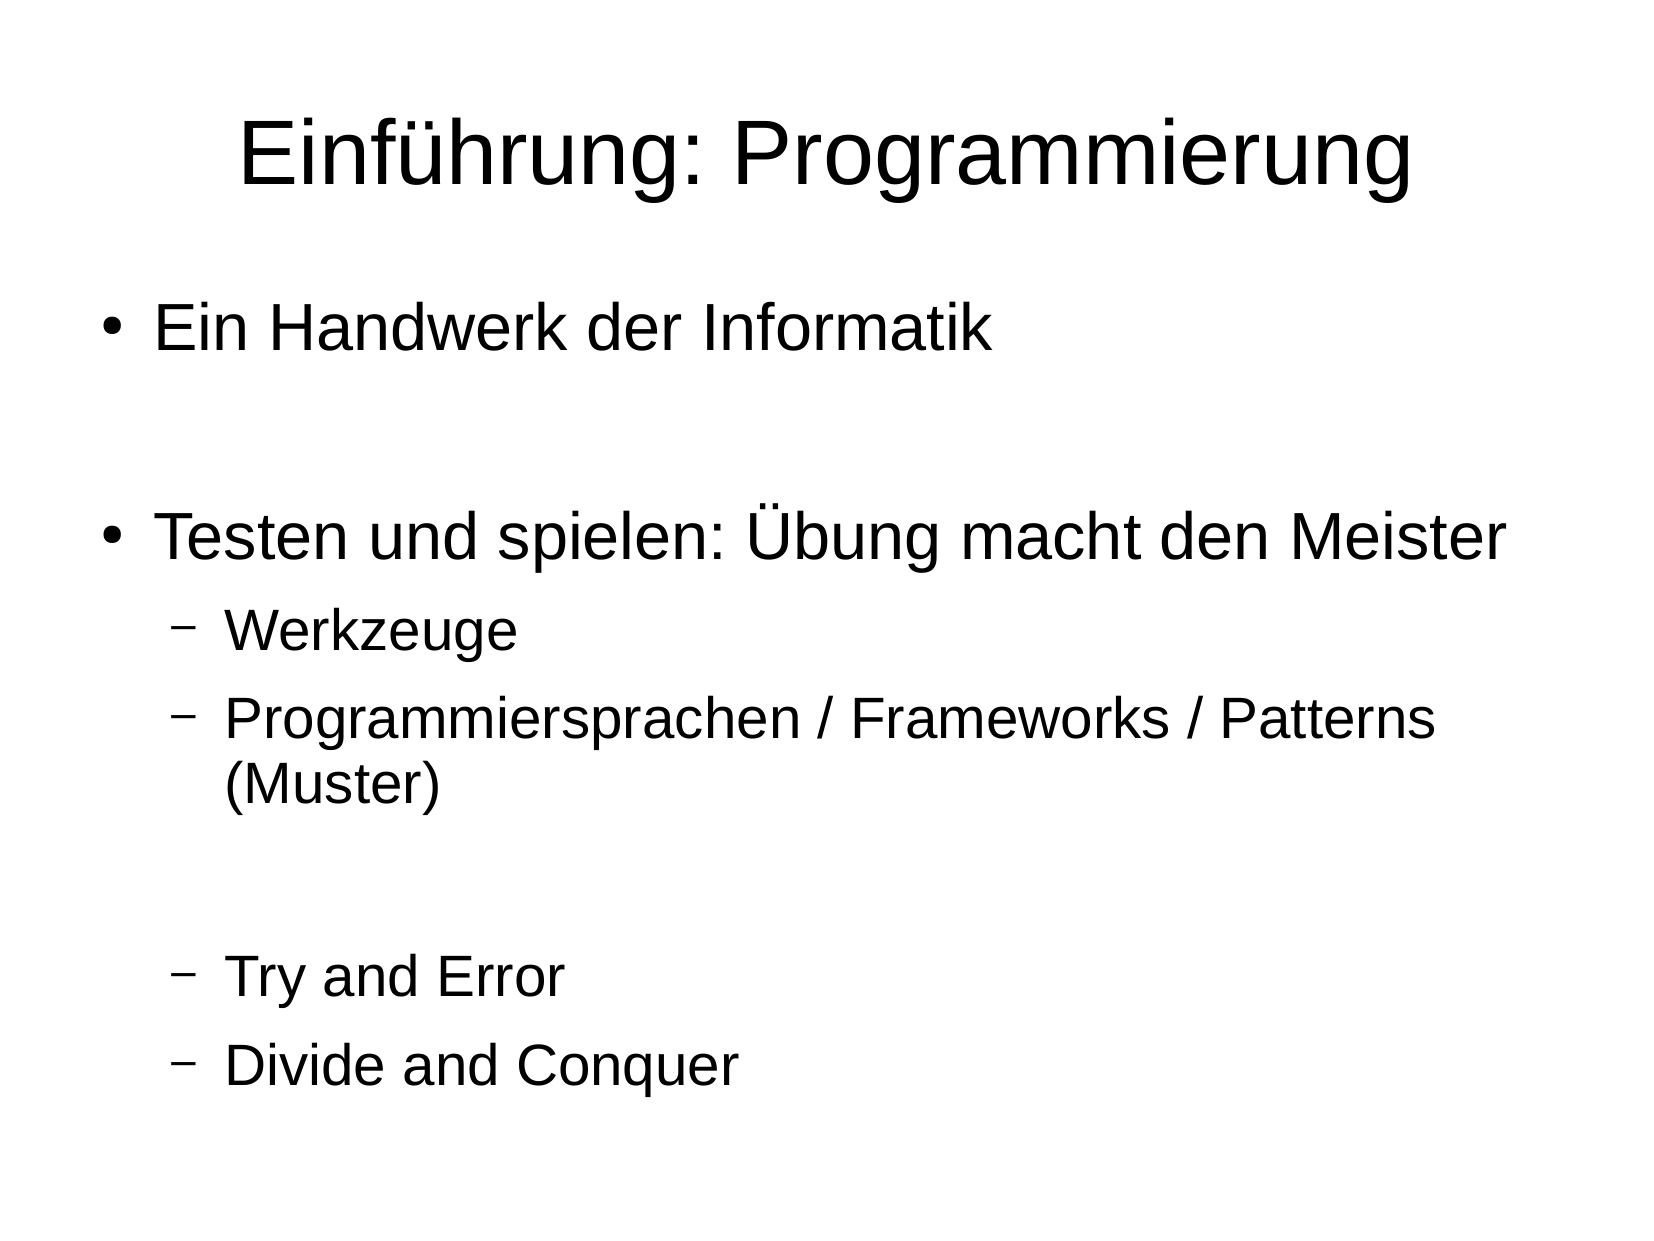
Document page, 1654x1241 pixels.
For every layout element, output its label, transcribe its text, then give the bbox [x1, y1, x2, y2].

list Ein Handwerk der Informatik Testen und spielen: Übung macht den Meister Werkzeuge Programmiersprachen / Frameworks / Patterns (Muster) Try and Error Divide and Conquer [82, 290, 1571, 1216]
title Einführung: Programmierung [82, 49, 1571, 257]
